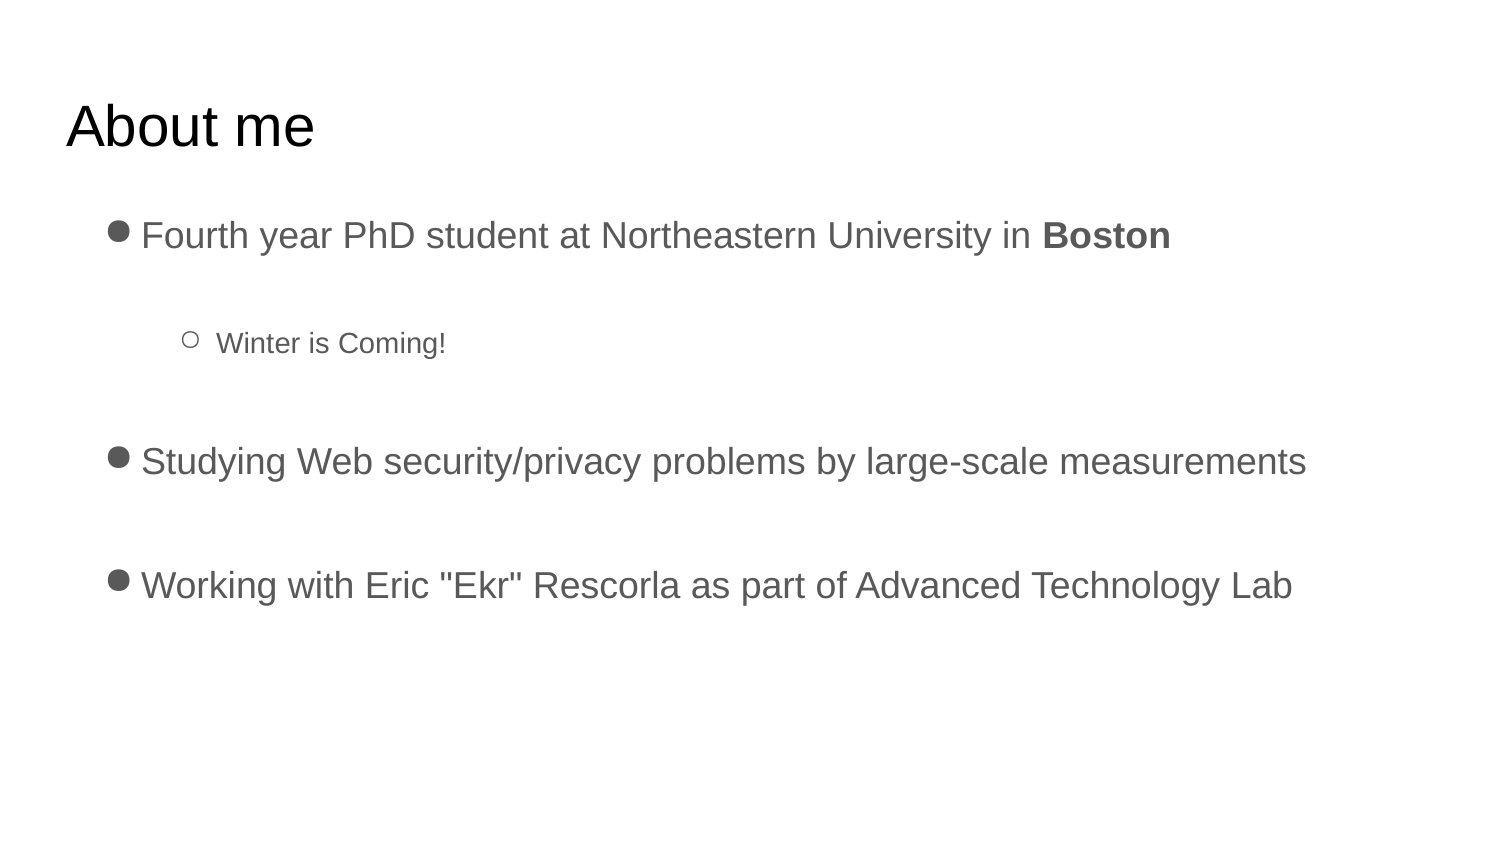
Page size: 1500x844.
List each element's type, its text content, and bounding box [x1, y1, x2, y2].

list Fourth year PhD student at Northeastern University in Boston Winter is Coming! Studying Web security/privacy problems by large-scale measurements Working with Eric "Ekr" Rescorla as part of Advanced Technology Lab [51, 189, 1449, 750]
title About me [51, 72, 1449, 167]
